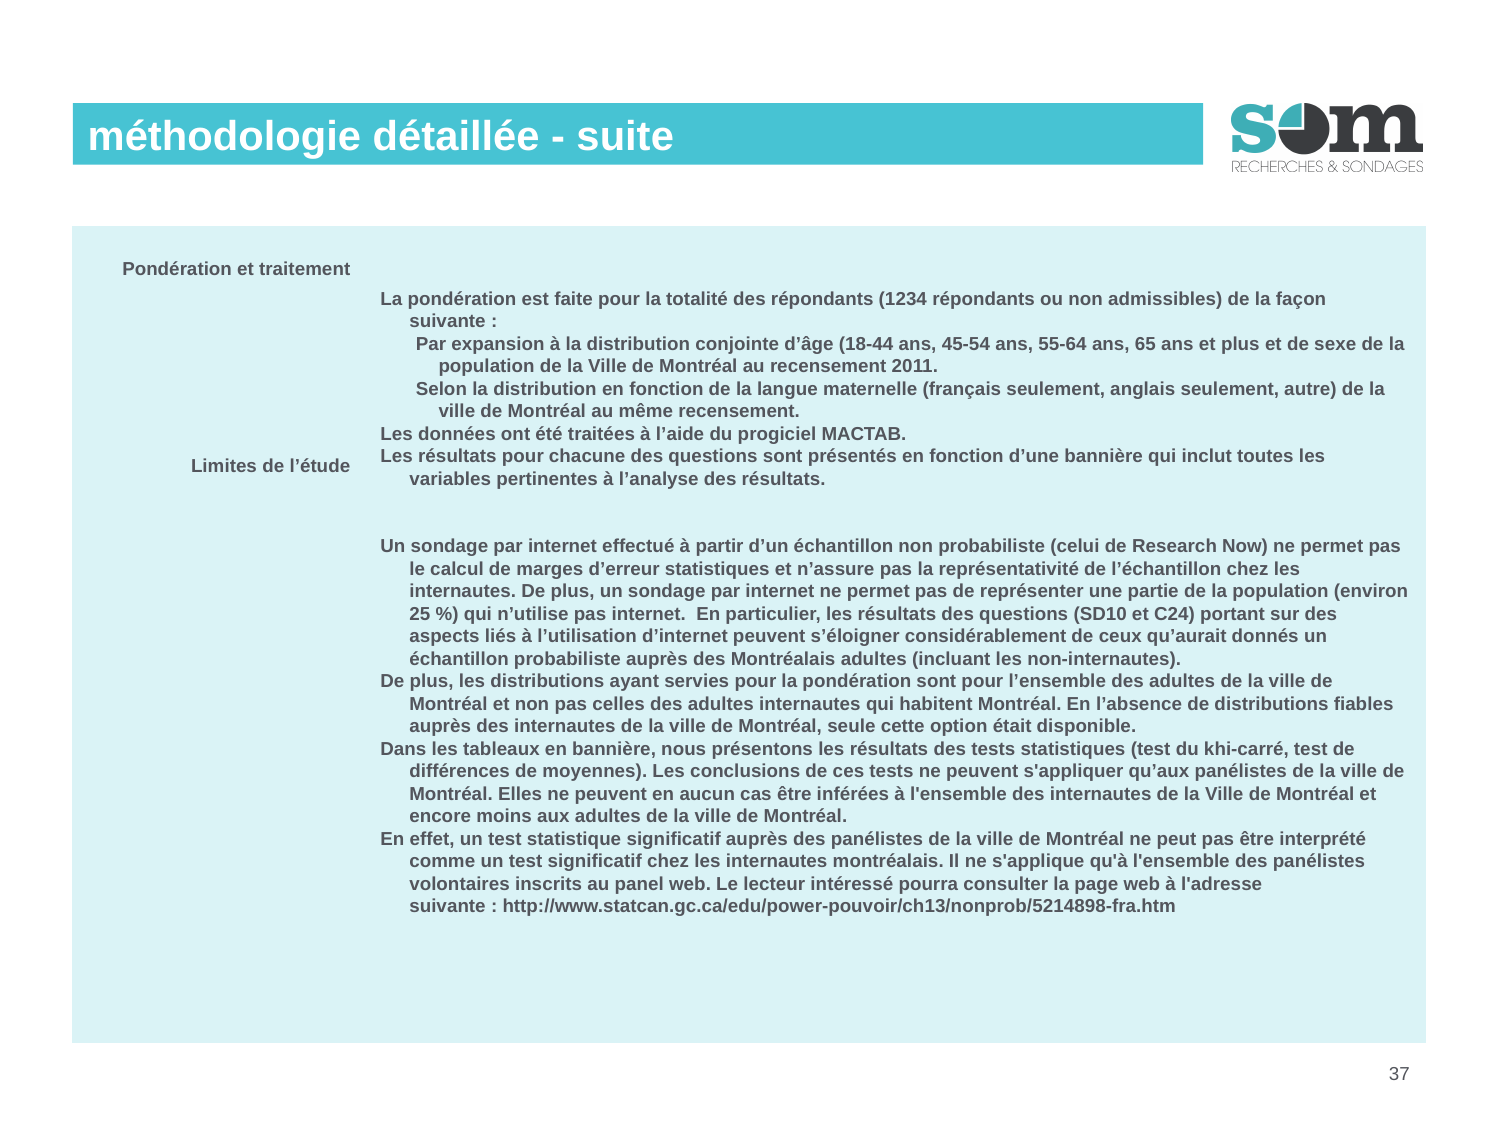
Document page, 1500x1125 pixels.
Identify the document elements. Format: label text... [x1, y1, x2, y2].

title méthodologie détaillée - suite [72, 103, 1204, 165]
list Pondération et traitement Limites de l’étude [72, 226, 366, 1043]
picture [1231, 103, 1423, 172]
slide_number <numéro> [1074, 1042, 1425, 1103]
list La pondération est faite pour la totalité des répondants (1234 répondants ou non admissibles) de la façon suivante : Par expansion à la distribution conjointe d’âge (18-44 ans, 45-54 ans, 55-64 ans, 65 ans et plus et de sexe de la population de la Ville de Montréal au recensement 2011. Selon la distribution en fonction de la langue maternelle (français seulement, anglais seulement, autre) de la ville de Montréal au même recensement. Les données ont été traitées à l’aide du progiciel MACTAB. Les résultats pour chacune des questions sont présentés en fonction d’une bannière qui inclut toutes les variables pertinentes à l’analyse des résultats. Un sondage par internet effectué à partir d’un échantillon non probabiliste (celui de Research Now) ne permet pas le calcul de marges d’erreur statistiques et n’assure pas la représentativité de l’échantillon chez les internautes. De plus, un sondage par internet ne permet pas de représenter une partie de la population (environ 25 %) qui n’utilise pas internet. En particulier, les résultats des questions (SD10 et C24) portant sur des aspects liés à l’utilisation d’internet peuvent s’éloigner considérablement de ceux qu’aurait donnés un échantillon probabiliste auprès des Montréalais adultes (incluant les non-internautes). De plus, les distributions ayant servies pour la pondération sont pour l’ensemble des adultes de la ville de Montréal et non pas celles des adultes internautes qui habitent Montréal. En l’absence de distributions fiables auprès des internautes de la ville de Montréal, seule cette option était disponible. Dans les tableaux en bannière, nous présentons les résultats des tests statistiques (test du khi-carré, test de différences de moyennes). Les conclusions de ces tests ne peuvent s'appliquer qu’aux panélistes de la ville de Montréal. Elles ne peuvent en aucun cas être inférées à l'ensemble des internautes de la Ville de Montréal et encore moins aux adultes de la ville de Montréal. En effet, un test statistique significatif auprès des panélistes de la ville de Montréal ne peut pas être interprété comme un test significatif chez les internautes montréalais. Il ne s'applique qu'à l'ensemble des panélistes volontaires inscrits au panel web. Le lecteur intéressé pourra consulter la page web à l'adresse suivante : http://www.statcan.gc.ca/edu/power-pouvoir/ch13/nonprob/5214898-fra.htm [366, 226, 1426, 1043]
